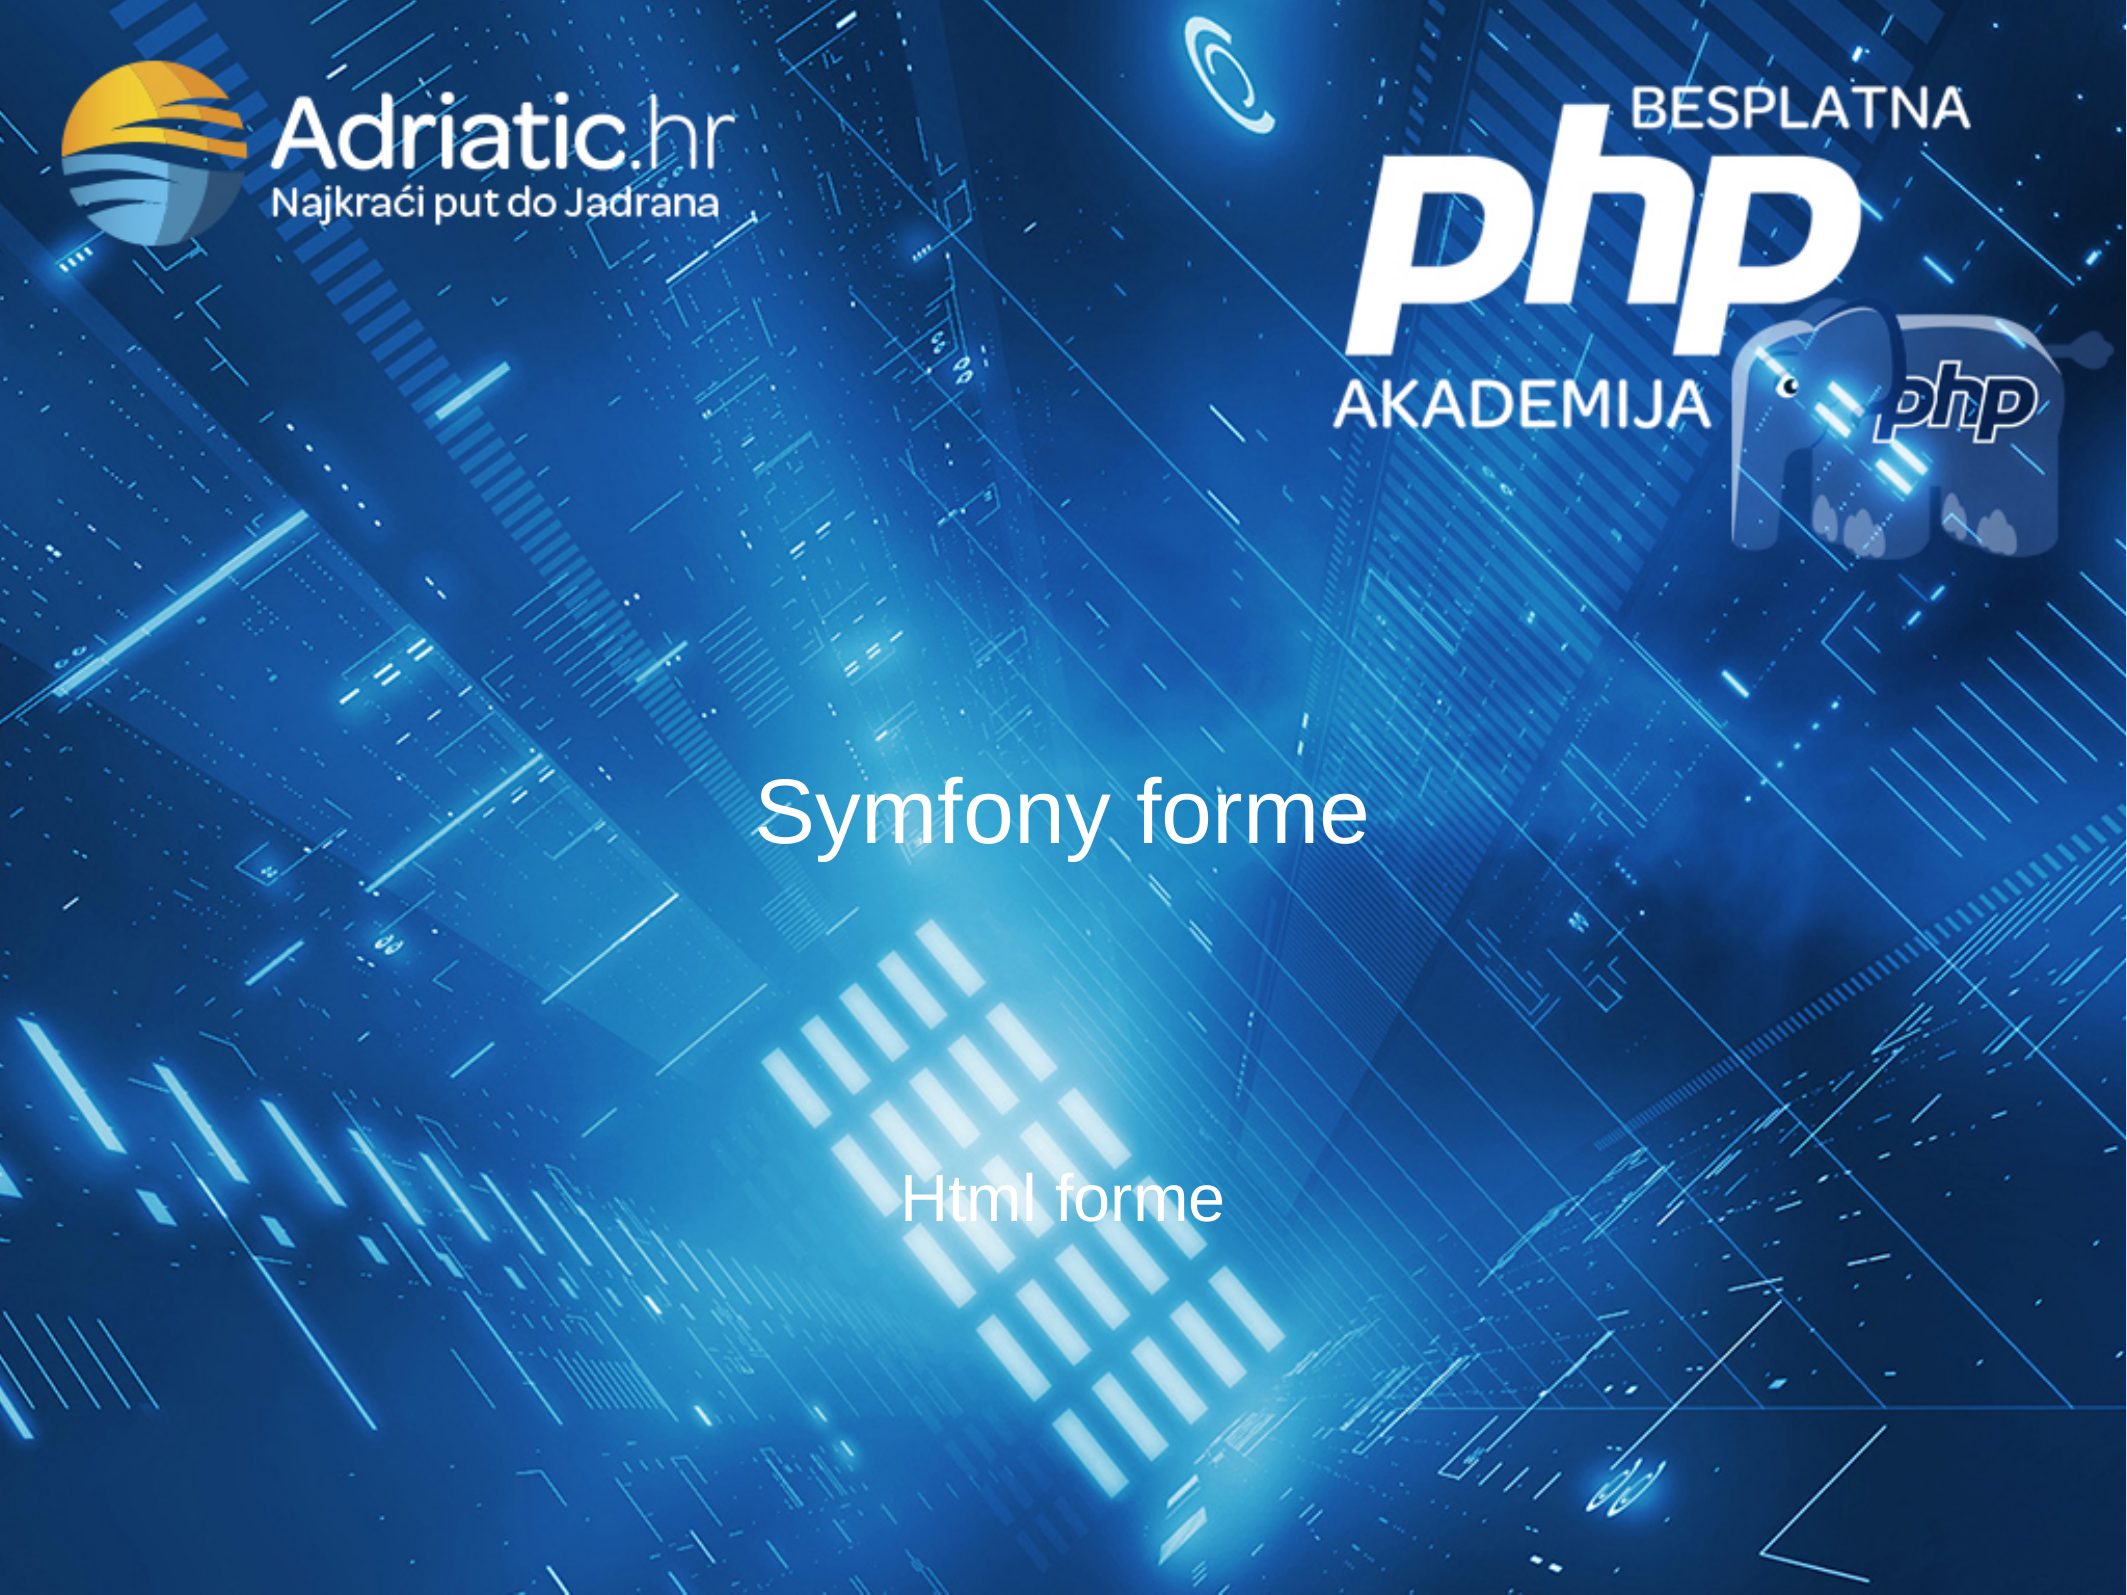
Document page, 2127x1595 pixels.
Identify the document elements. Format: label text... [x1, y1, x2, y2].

title Symfony forme [106, 678, 2020, 945]
subtitle Html forme [106, 1098, 2020, 1300]
picture [0, 0, 2127, 1595]
